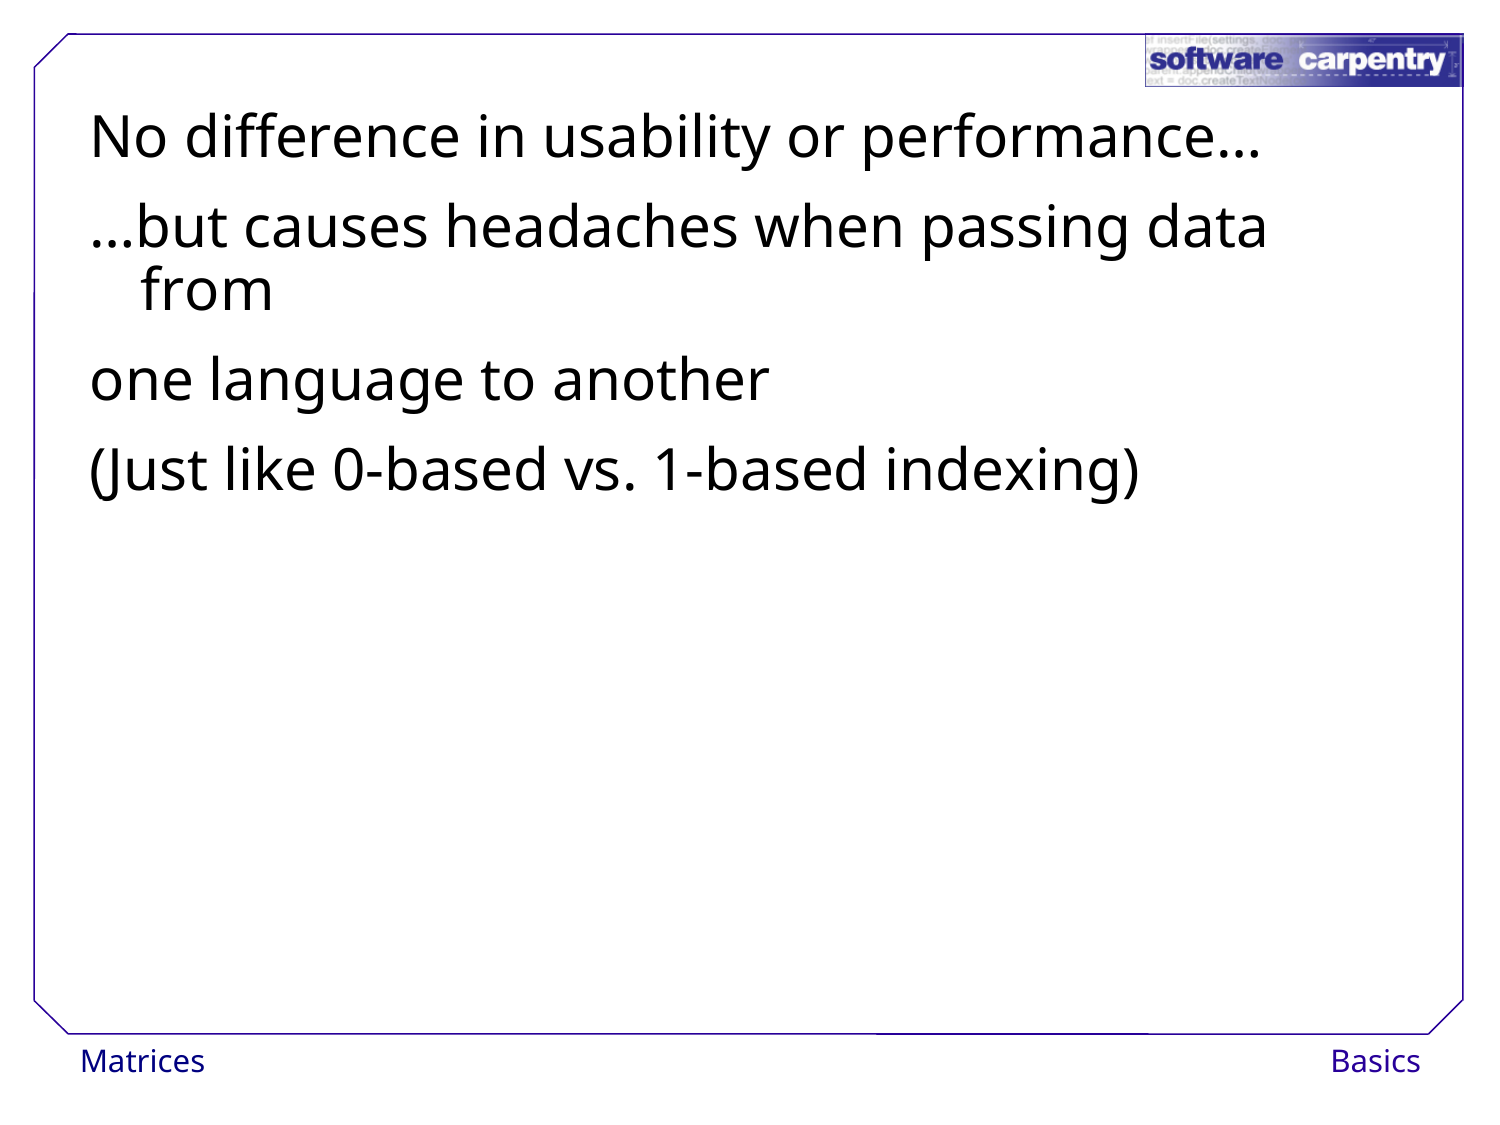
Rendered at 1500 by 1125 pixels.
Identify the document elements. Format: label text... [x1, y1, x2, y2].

text_box No difference in usability or performance… …but causes headaches when passing data from one language to another (Just like 0-based vs. 1-based indexing) [75, 99, 1426, 963]
picture [1145, 33, 1464, 87]
